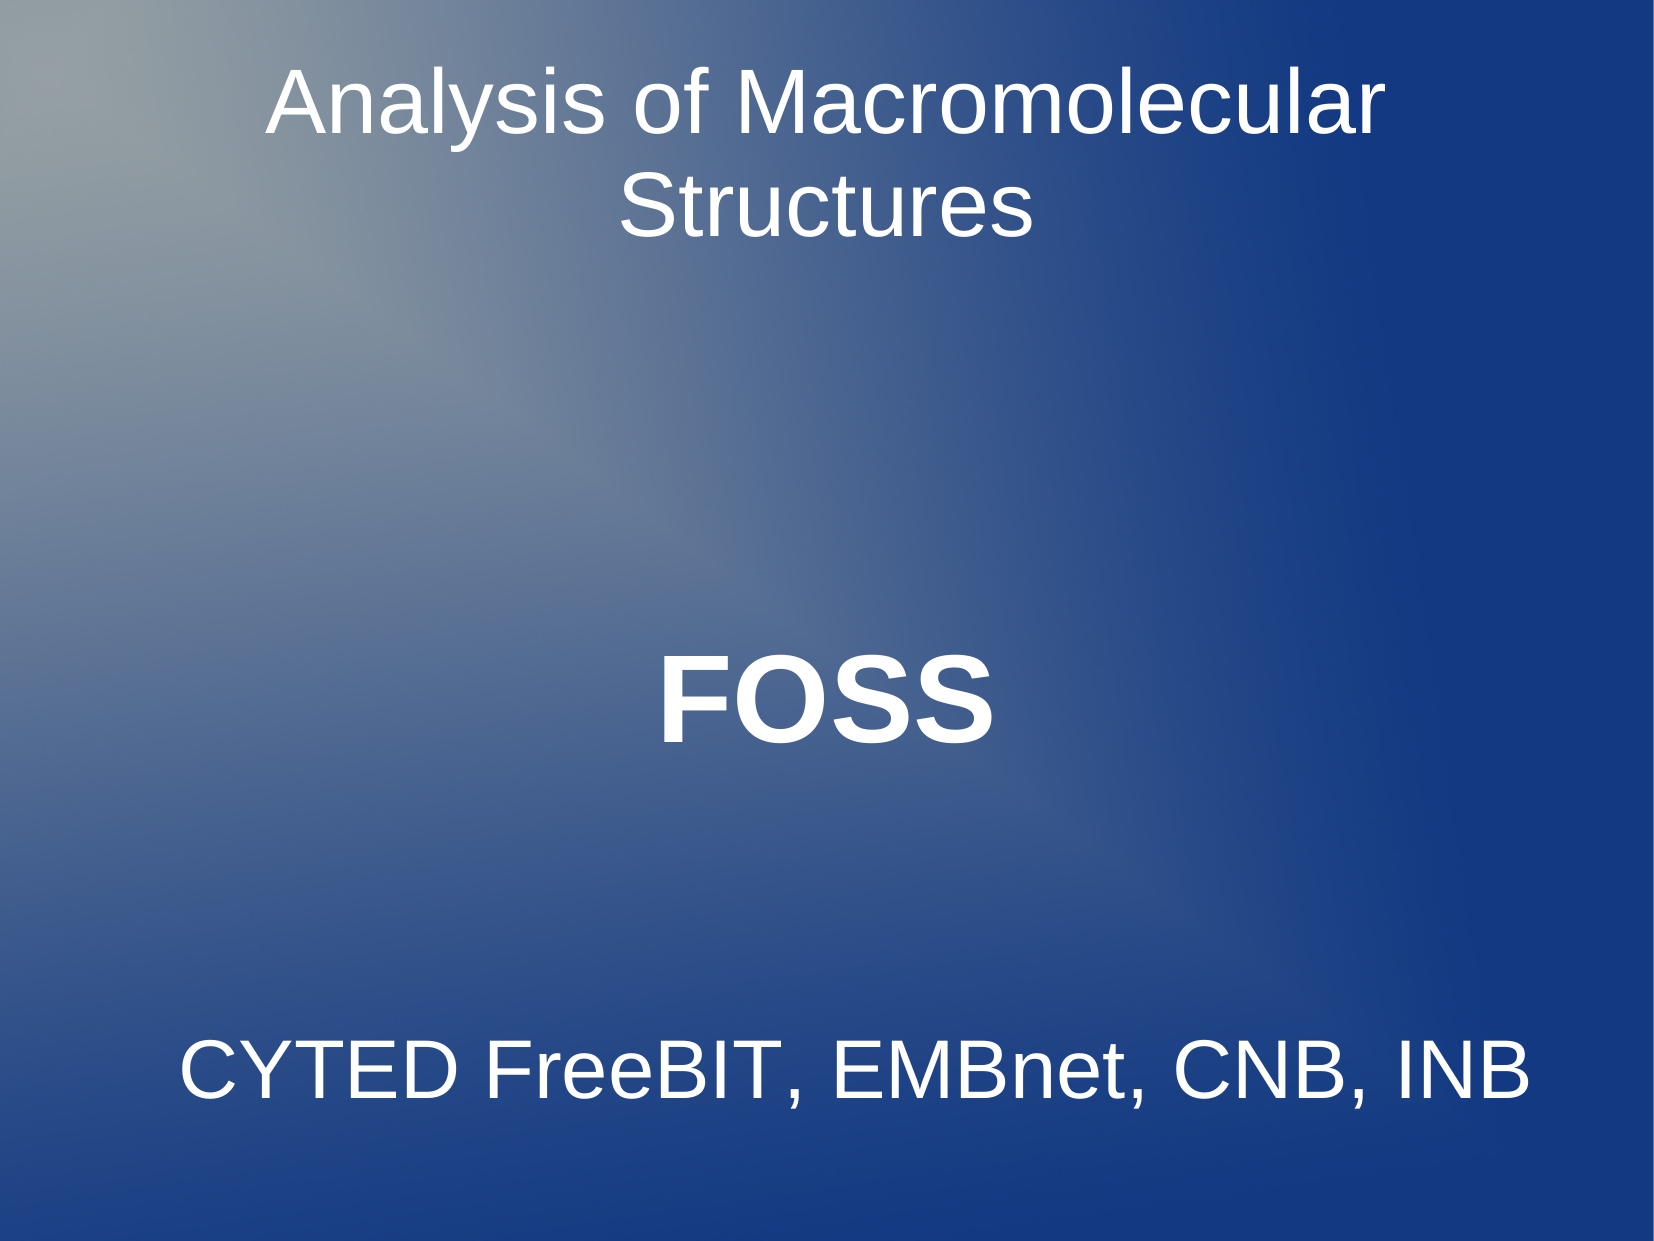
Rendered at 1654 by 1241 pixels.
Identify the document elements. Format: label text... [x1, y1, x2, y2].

title CYTED FreeBIT, EMBnet, CNB, INB [112, 974, 1601, 1165]
picture [0, 0, 1654, 1241]
subtitle FOSS [82, 290, 1571, 1109]
title Analysis of Macromolecular Structures [82, 49, 1571, 257]
